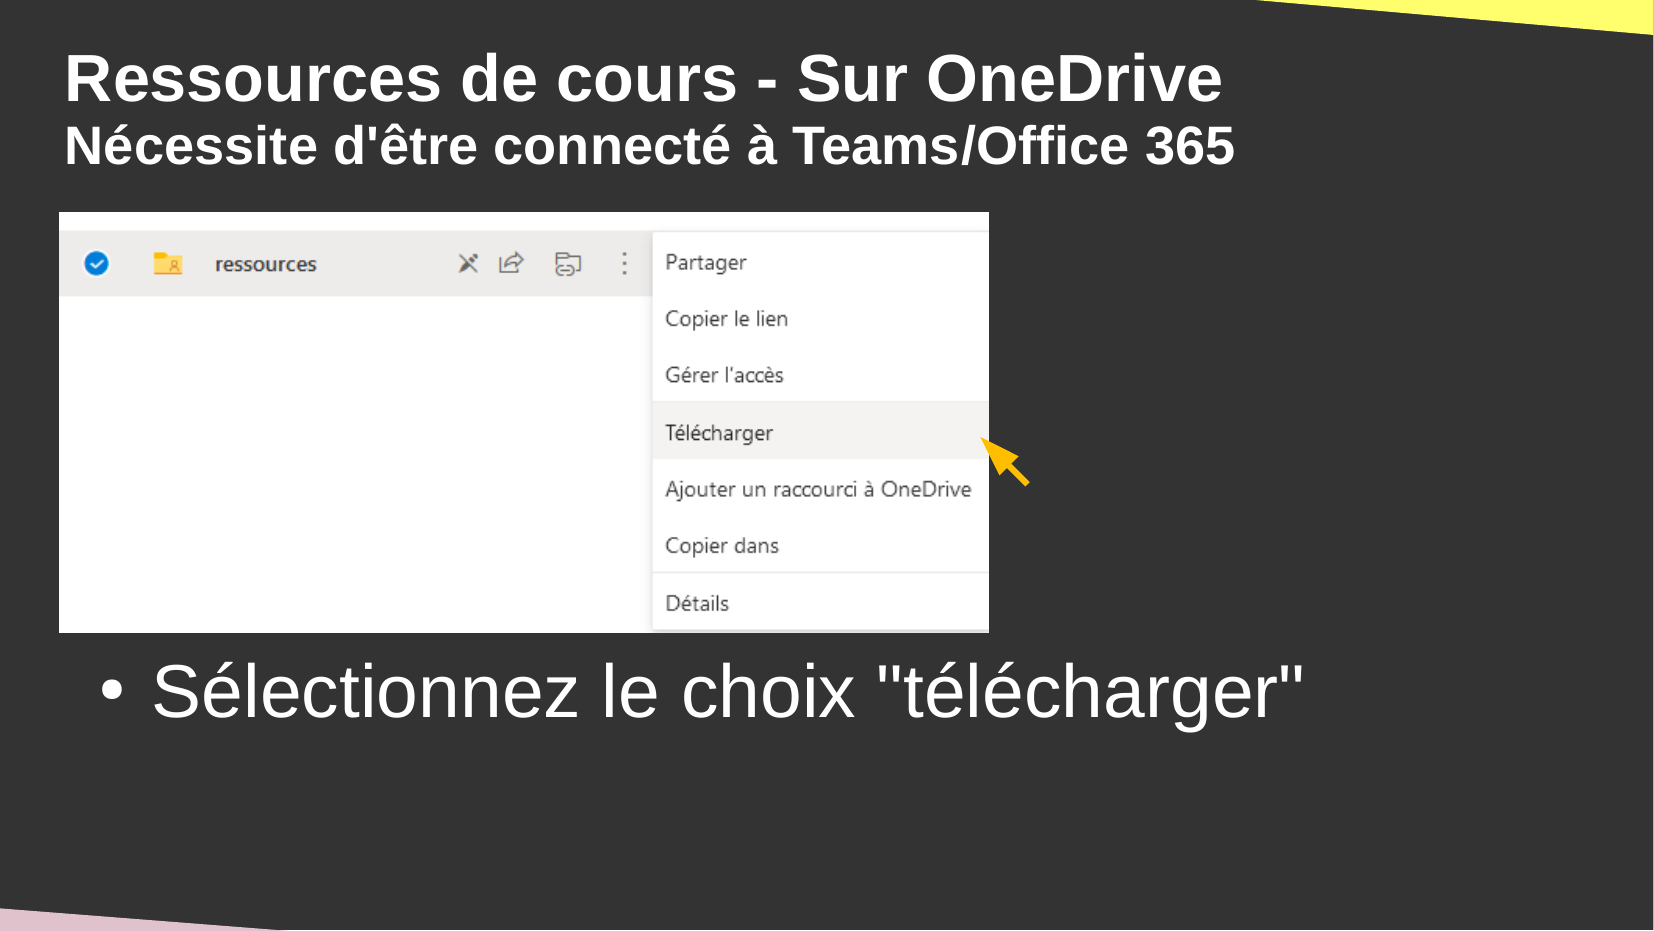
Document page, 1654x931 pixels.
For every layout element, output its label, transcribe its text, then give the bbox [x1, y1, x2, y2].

text_box [0, 908, 290, 931]
title Ressources de cours - Sur OneDrive Nécessite d'être connecté à Teams/Office 365 [64, 40, 1630, 191]
picture [59, 212, 989, 633]
text_box [1255, 0, 1654, 35]
list Sélectionnez le choix "télécharger" [80, 649, 1619, 863]
